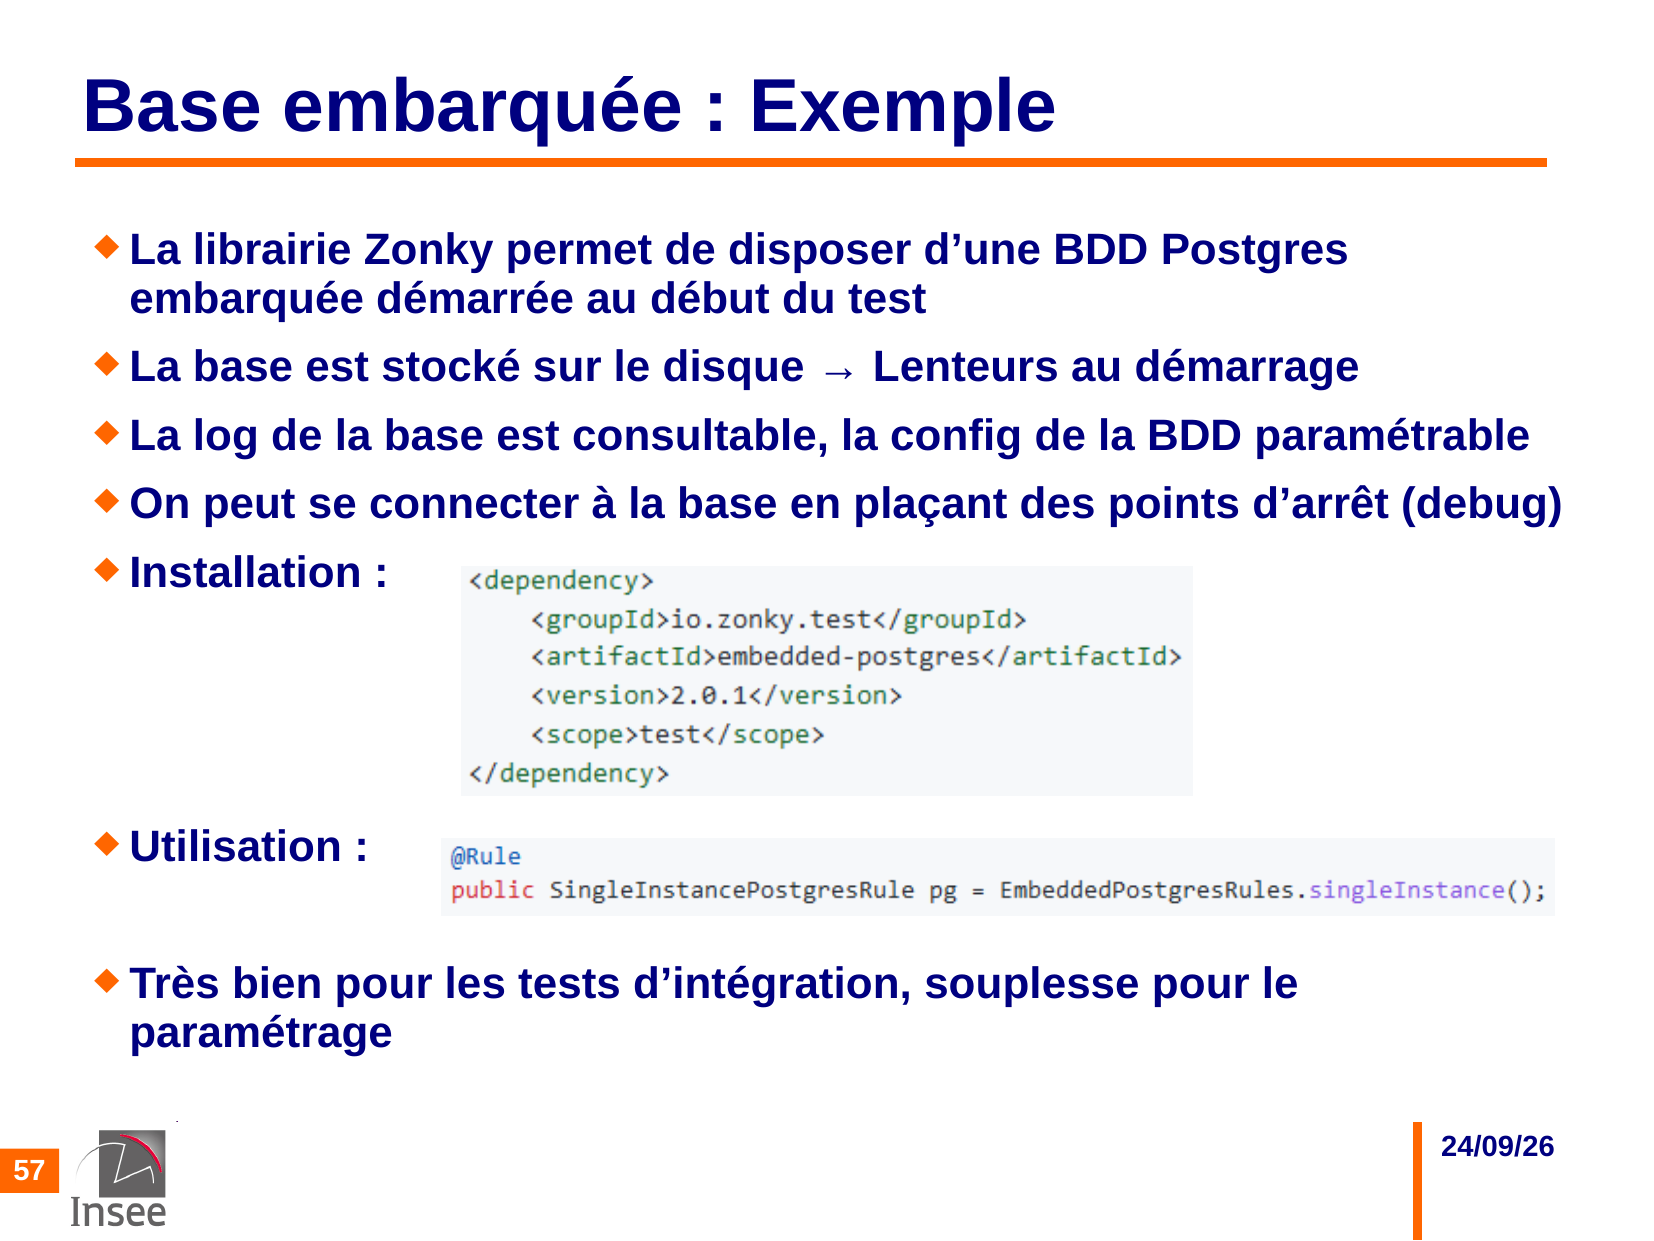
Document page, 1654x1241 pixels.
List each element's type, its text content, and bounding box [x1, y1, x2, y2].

picture [62, 1121, 178, 1241]
list La librairie Zonky permet de disposer d’une BDD Postgres embarquée démarrée au début du test La base est stocké sur le disque → Lenteurs au démarrage La log de la base est consultable, la config de la BDD paramétrable On peut se connecter à la base en plaçant des points d’arrêt (debug) Installation : Utilisation : Très bien pour les tests d’intégration, souplesse pour le paramétrage [82, 224, 1571, 1123]
picture [461, 566, 1193, 796]
title Base embarquée : Exemple [82, 49, 1619, 163]
picture [441, 838, 1555, 916]
